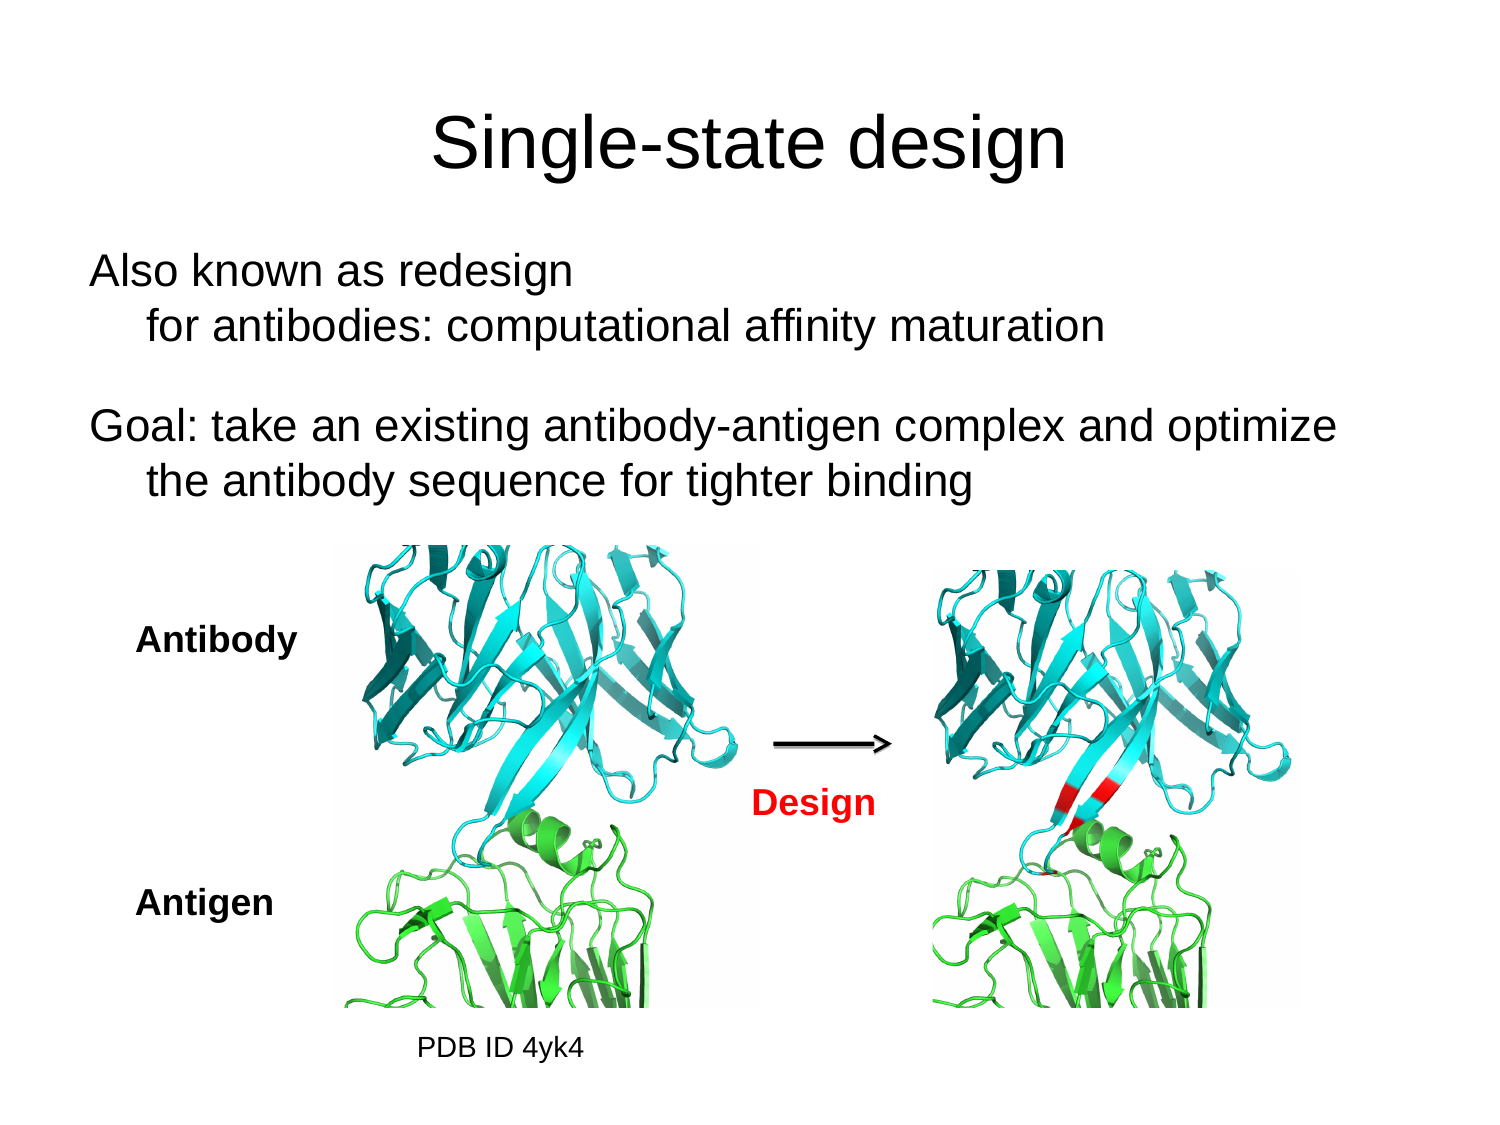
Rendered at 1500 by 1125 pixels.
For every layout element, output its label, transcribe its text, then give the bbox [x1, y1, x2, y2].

picture [932, 570, 1301, 1008]
picture [332, 545, 758, 1009]
text_box PDB ID 4yk4 [402, 1020, 628, 1071]
text_box Antibody [120, 607, 333, 668]
text_box Design [736, 770, 929, 831]
text_box Also known as redesign for antibodies: computational affinity maturation Goal: take an existing antibody-antigen complex and optimize the antibody sequence for tighter binding [75, 232, 1425, 481]
text_box Antigen [120, 870, 319, 931]
text_box Single-state design [75, 45, 1425, 232]
